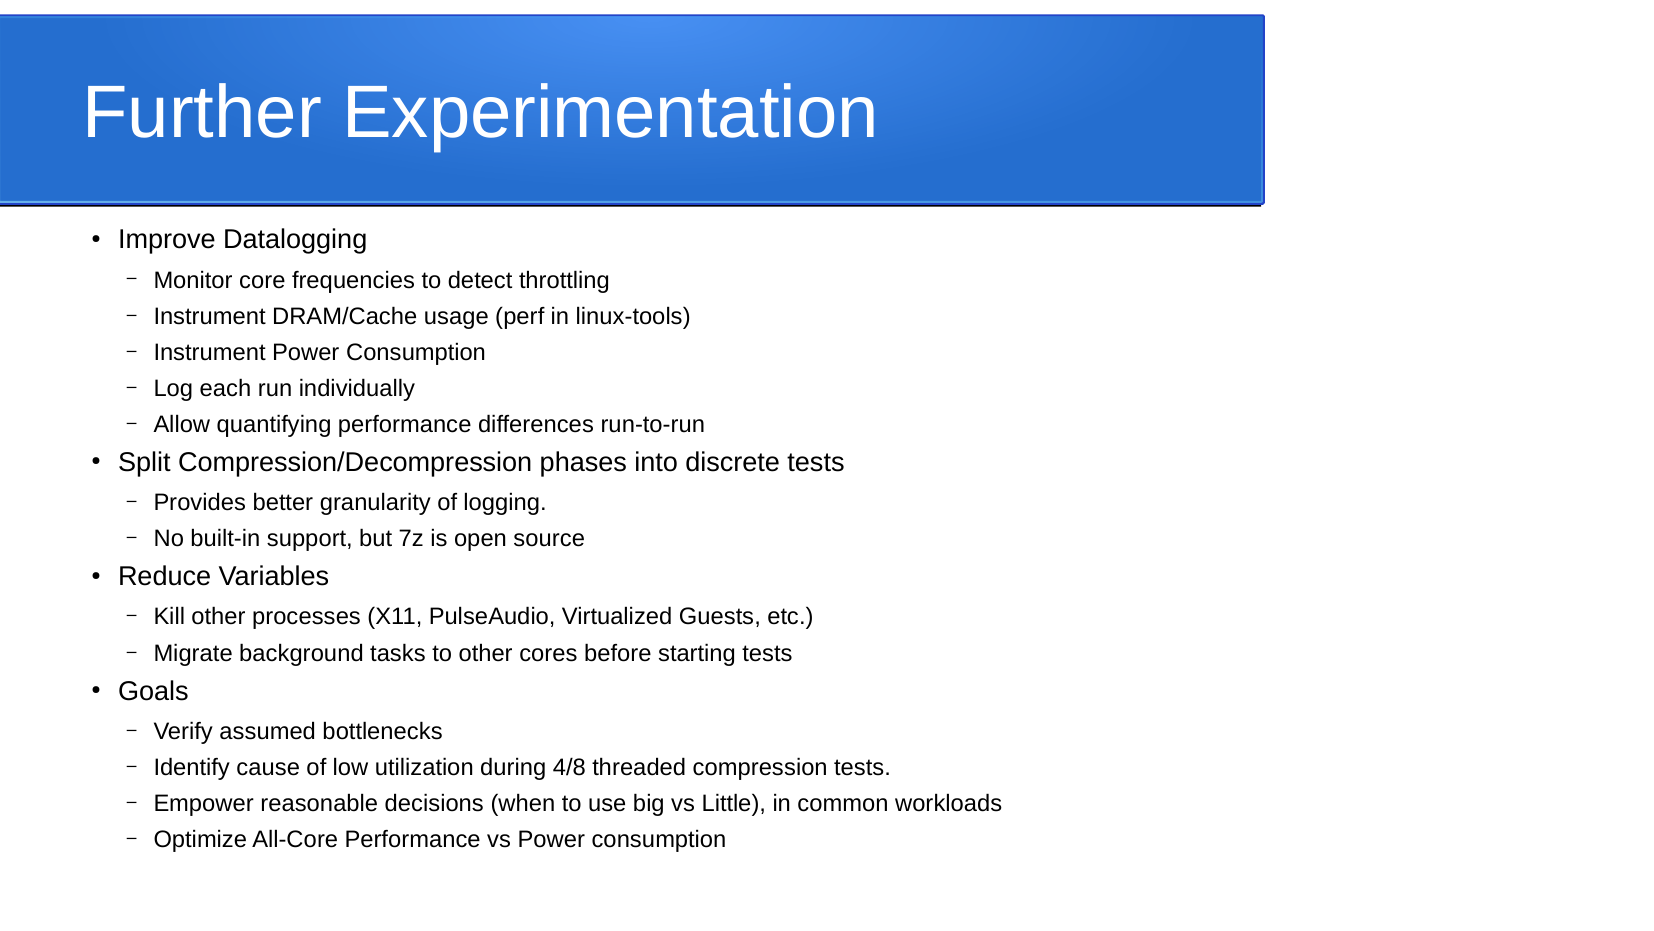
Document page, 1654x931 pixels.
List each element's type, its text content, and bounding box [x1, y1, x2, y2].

list Improve Datalogging Monitor core frequencies to detect throttling Instrument DRAM/Cache usage (perf in linux-tools) Instrument Power Consumption Log each run individually Allow quantifying performance differences run-to-run Split Compression/Decompression phases into discrete tests Provides better granularity of logging. No built-in support, but 7z is open source Reduce Variables Kill other processes (X11, PulseAudio, Virtualized Guests, etc.) Migrate background tasks to other cores before starting tests Goals Verify assumed bottlenecks Identify cause of low utilization during 4/8 threaded compression tests. Empower reasonable decisions (when to use big vs Little), in common workloads Optimize All-Core Performance vs Power consumption [82, 224, 1571, 856]
title Further Experimentation [82, 35, 1235, 189]
